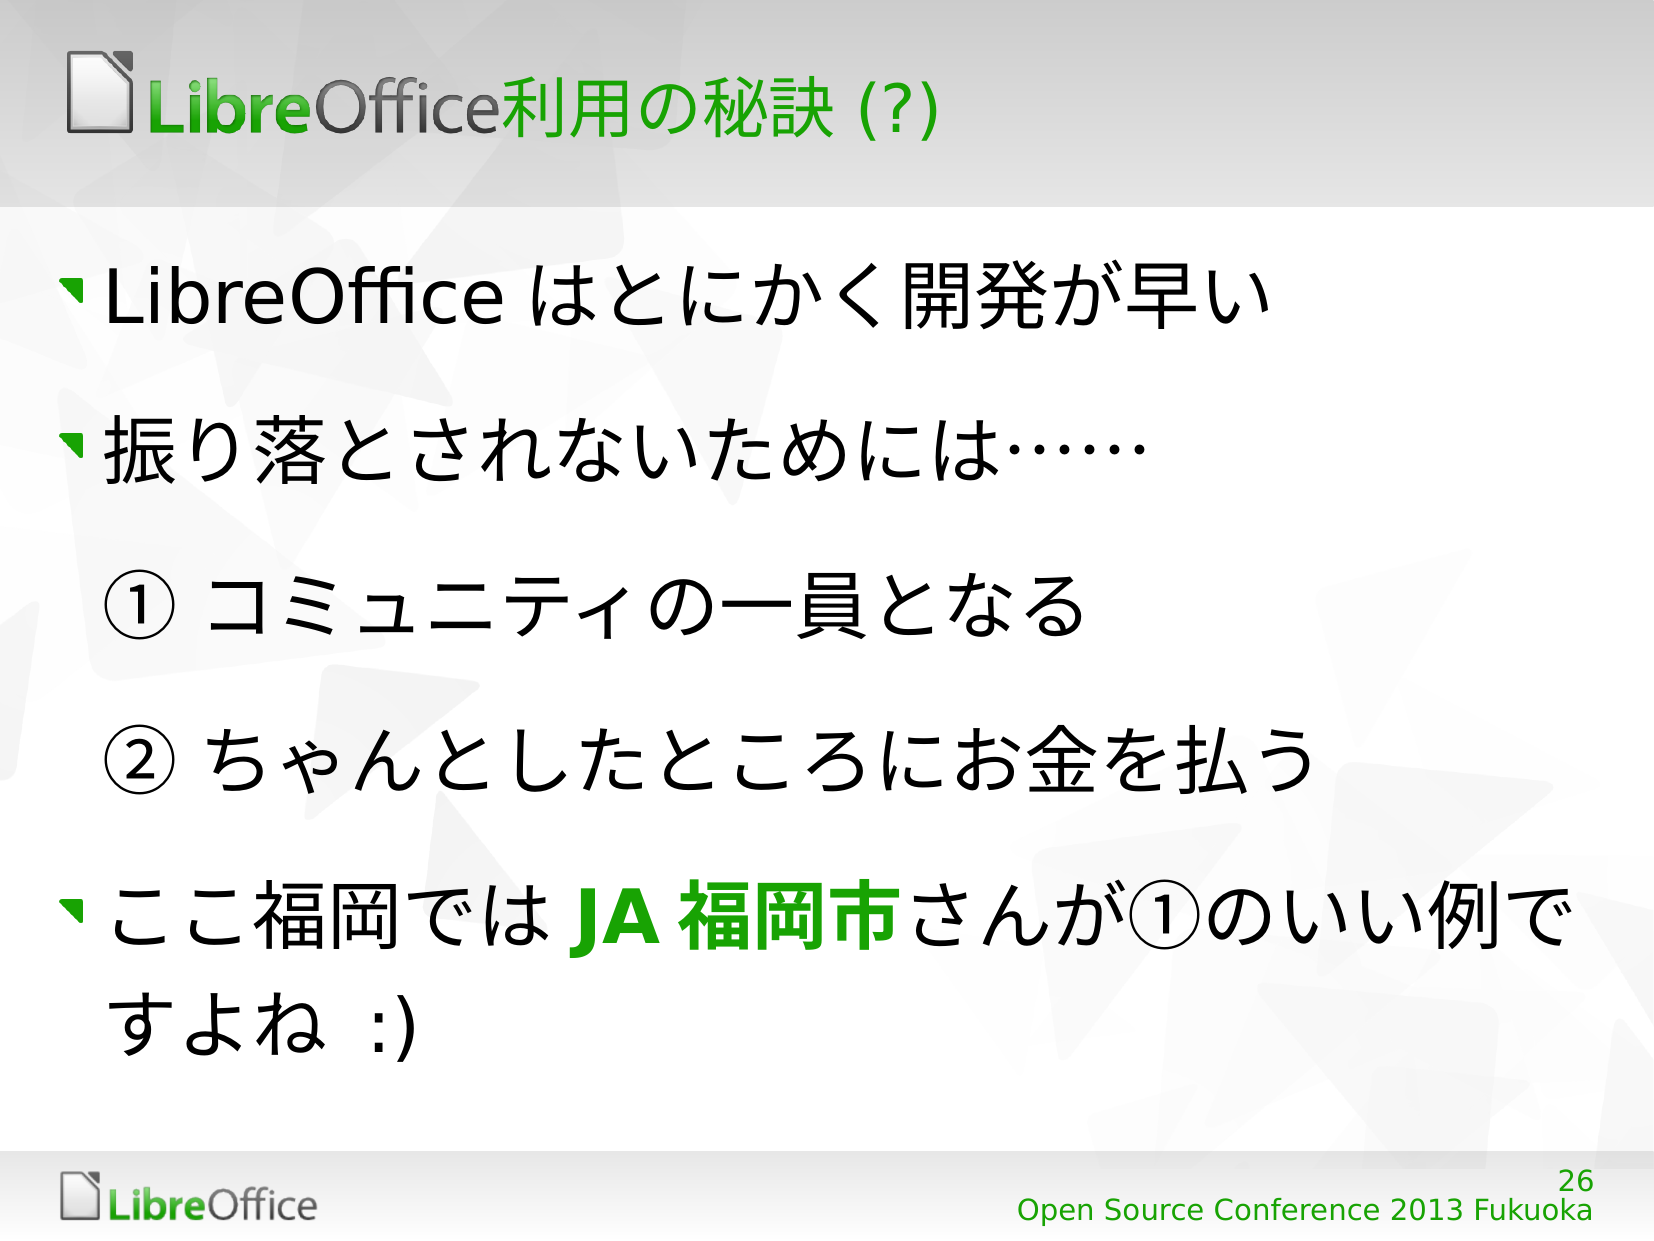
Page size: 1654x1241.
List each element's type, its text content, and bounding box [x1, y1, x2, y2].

picture [0, 0, 783, 931]
list LibreOfficeはとにかく開発が早い 振り落とされないためには…… ①コミュニティの一員となる ②ちゃんとしたところにお金を払う ここ福岡ではJA福岡市さんが①のいい例ですよね :) [59, 236, 1595, 956]
title 利用の秘訣(?) [501, 29, 1595, 178]
picture [41, 1152, 337, 1240]
picture [915, 548, 1654, 1169]
